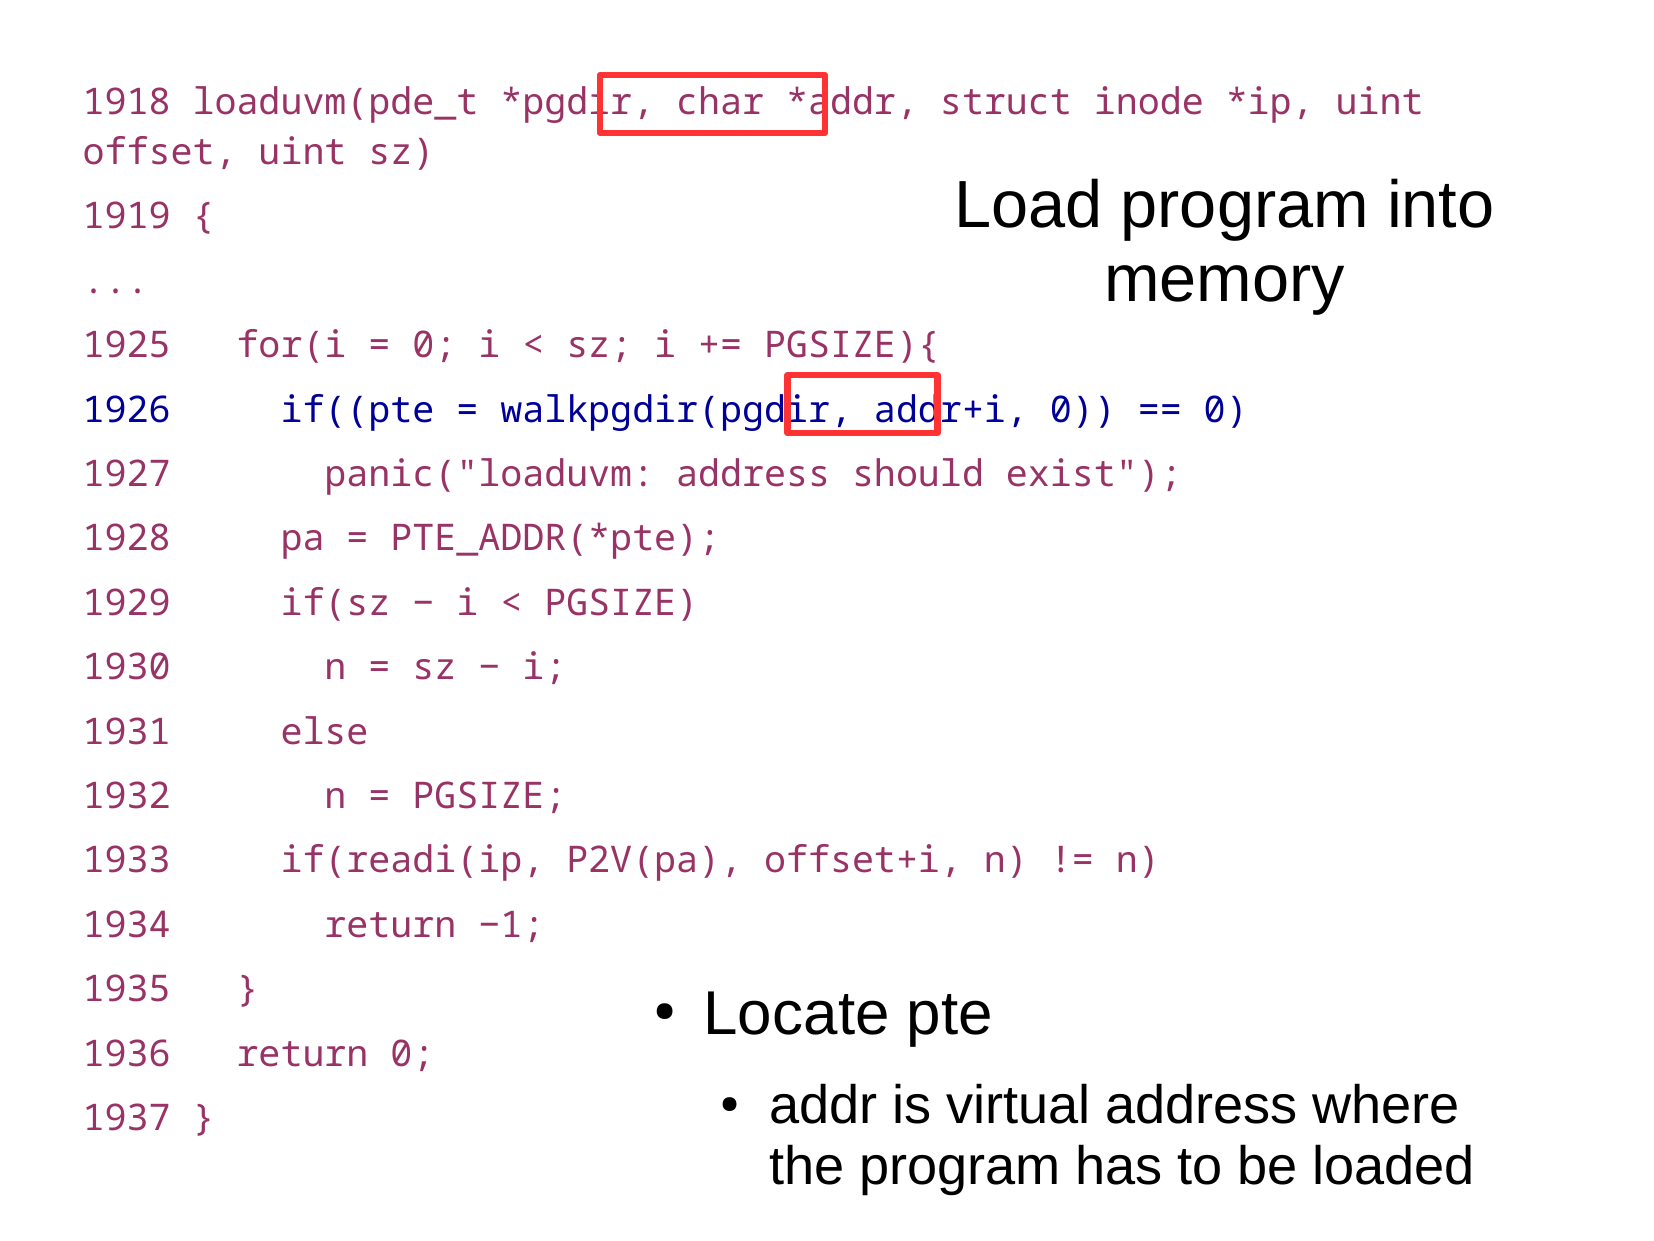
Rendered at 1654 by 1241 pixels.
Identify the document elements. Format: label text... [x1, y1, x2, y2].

list 1918 loaduvm(pde_t *pgdir, char *addr, struct inode *ip, uint offset, uint sz) 1919 { ... 1925 for(i = 0; i < sz; i += PGSIZE){ 1926 if((pte = walkpgdir(pgdir, addr+i, 0)) == 0) 1927 panic("loaduvm: address should exist"); 1928 pa = PTE_ADDR(*pte); 1929 if(sz − i < PGSIZE) 1930 n = sz − i; 1931 else 1932 n = PGSIZE; 1933 if(readi(ip, P2V(pa), offset+i, n) != n) 1934 return −1; 1935 } 1936 return 0; 1937 } [82, 75, 1571, 1163]
list Locate pte addr is virtual address where the program has to be loaded [637, 978, 1530, 1201]
title Load program into memory [830, 137, 1619, 345]
list 1918 loaduvm(pde_t *pgdir, char *addr, struct inode *ip, uint offset, uint sz) 1919 { ... 1925 for(i = 0; i < sz; i += PGSIZE){ 1926 if((pte = walkpgdir(pgdir, addr+i, 0)) == 0) 1927 panic("loaduvm: address should exist"); 1928 pa = PTE_ADDR(*pte); 1929 if(sz − i < PGSIZE) 1930 n = sz − i; 1931 else 1932 n = PGSIZE; 1933 if(readi(ip, P2V(pa), offset+i, n) != n) 1934 return −1; 1935 } 1936 return 0; 1937 } [603, 78, 822, 130]
